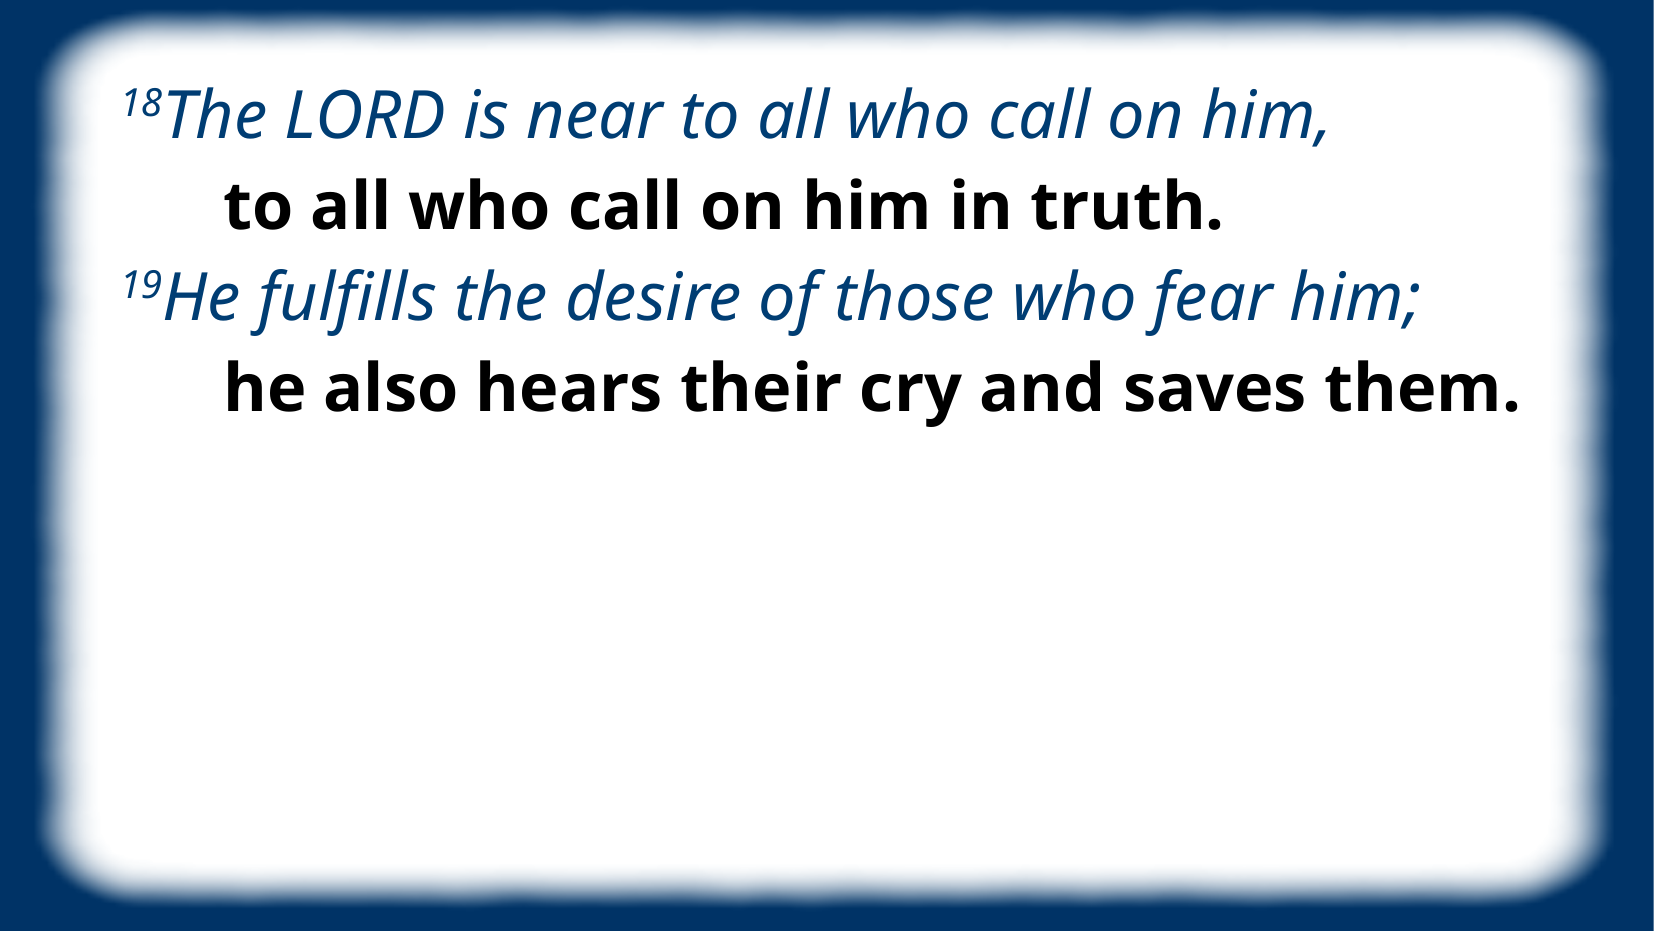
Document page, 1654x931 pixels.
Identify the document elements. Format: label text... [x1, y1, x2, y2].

picture [0, 0, 1654, 931]
text_box 18The LORD is near to all who call on him, to all who call on him in truth. 19He fulfills the desire of those who fear him; he also hears their cry and saves them. [105, 60, 1546, 430]
